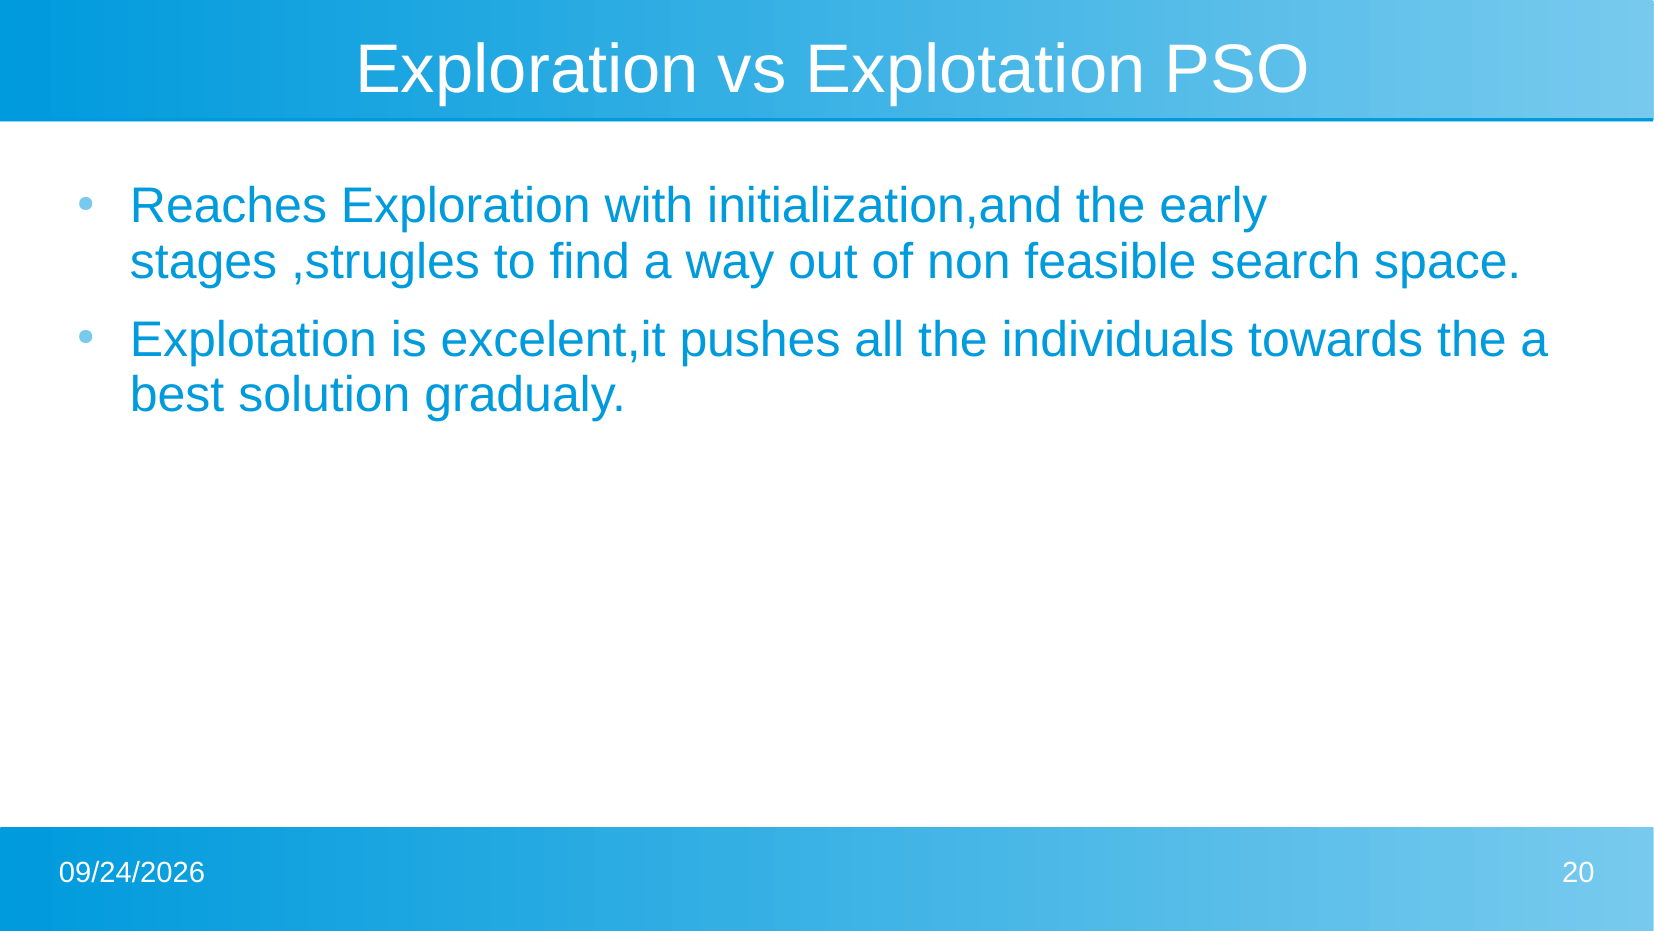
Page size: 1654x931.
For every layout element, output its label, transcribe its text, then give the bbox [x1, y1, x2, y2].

title Exploration vs Explotation PSO [64, 29, 1601, 108]
list Reaches Exploration with initialization,and the early stages ,strugles to find a way out of non feasible search space. Explotation is excelent,it pushes all the individuals towards the a best solution gradualy. [59, 177, 1595, 768]
